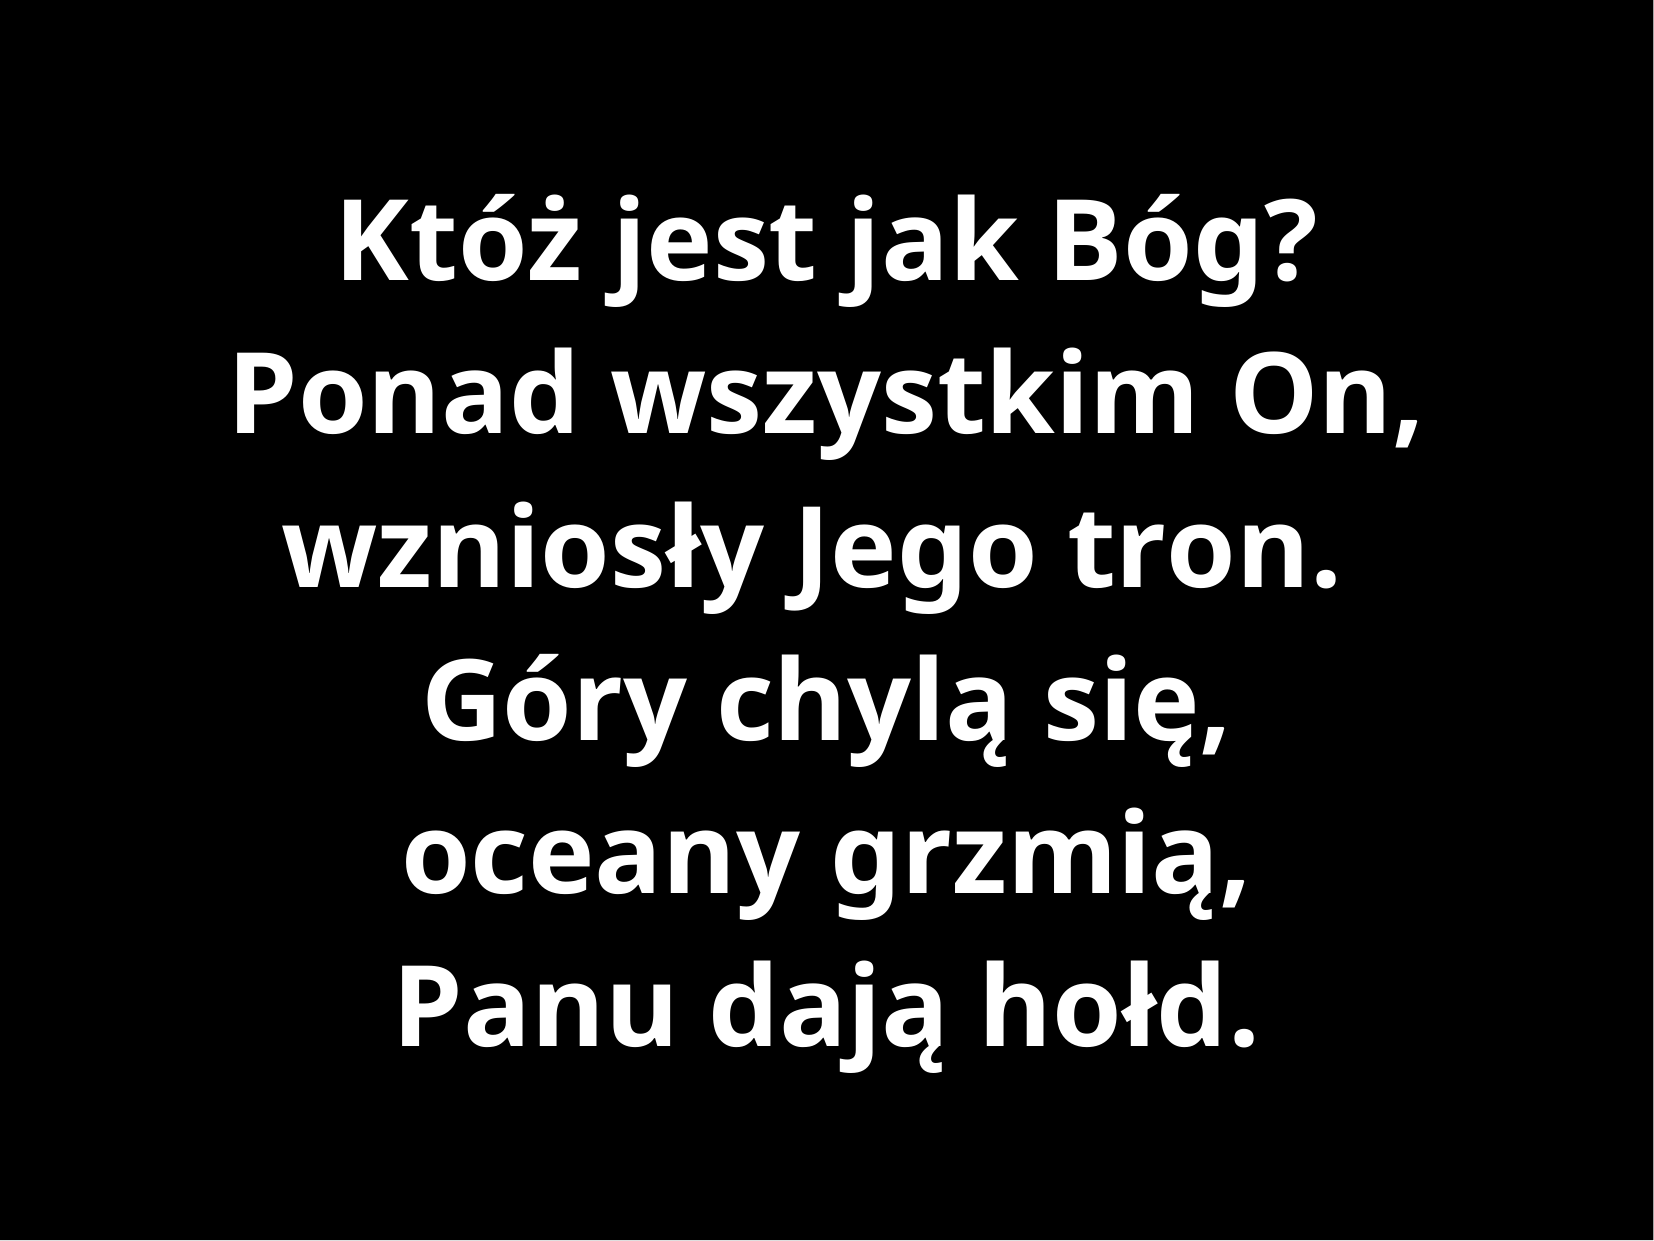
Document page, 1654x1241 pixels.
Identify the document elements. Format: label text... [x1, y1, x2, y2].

title Któż﻿ jest jak Bóg? Ponad wszystkim On, wzniosły Jego tron. Góry chylą się, oceany grzmią, Panu dają hołd. [0, 0, 1654, 1241]
